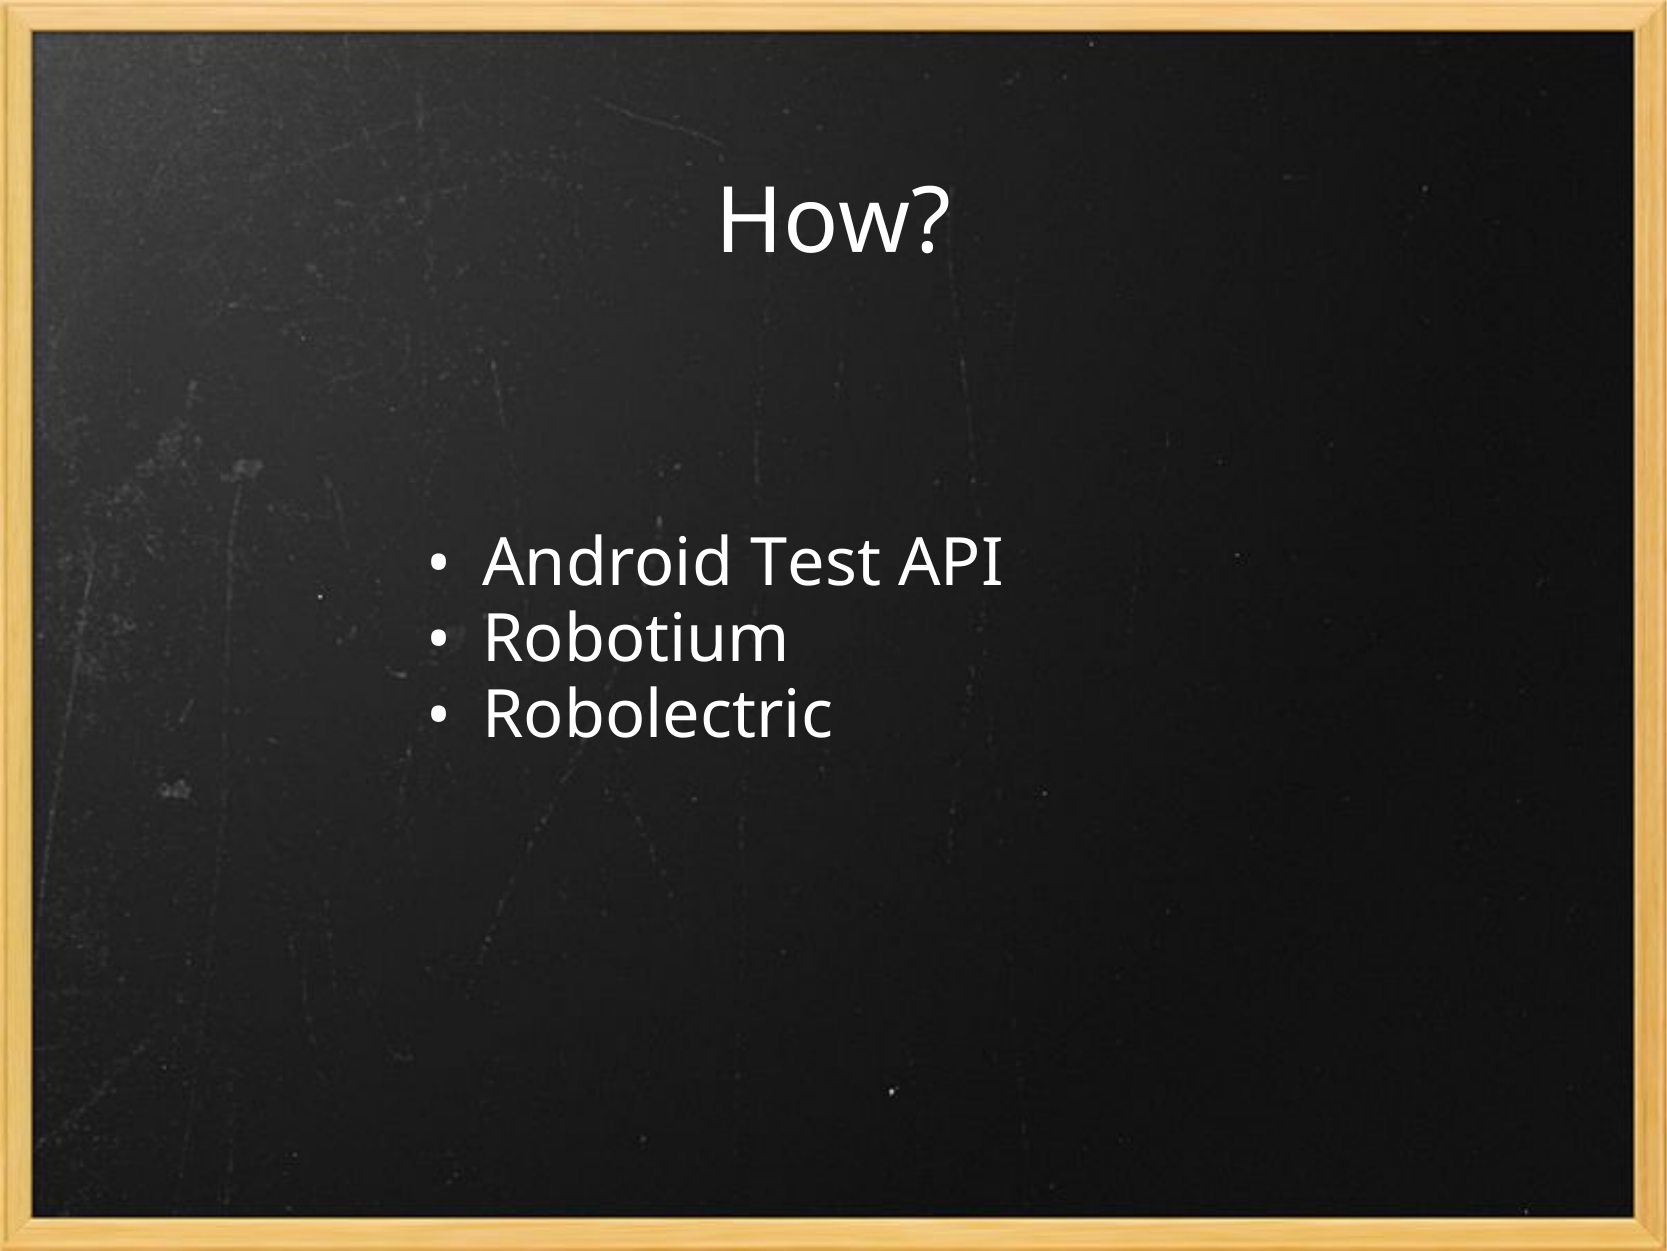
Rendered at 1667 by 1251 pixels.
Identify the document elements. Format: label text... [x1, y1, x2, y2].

list Android Test API Robotium Robolectric [407, 525, 1218, 1198]
title How? [124, 110, 1542, 320]
picture [0, 0, 1667, 1251]
